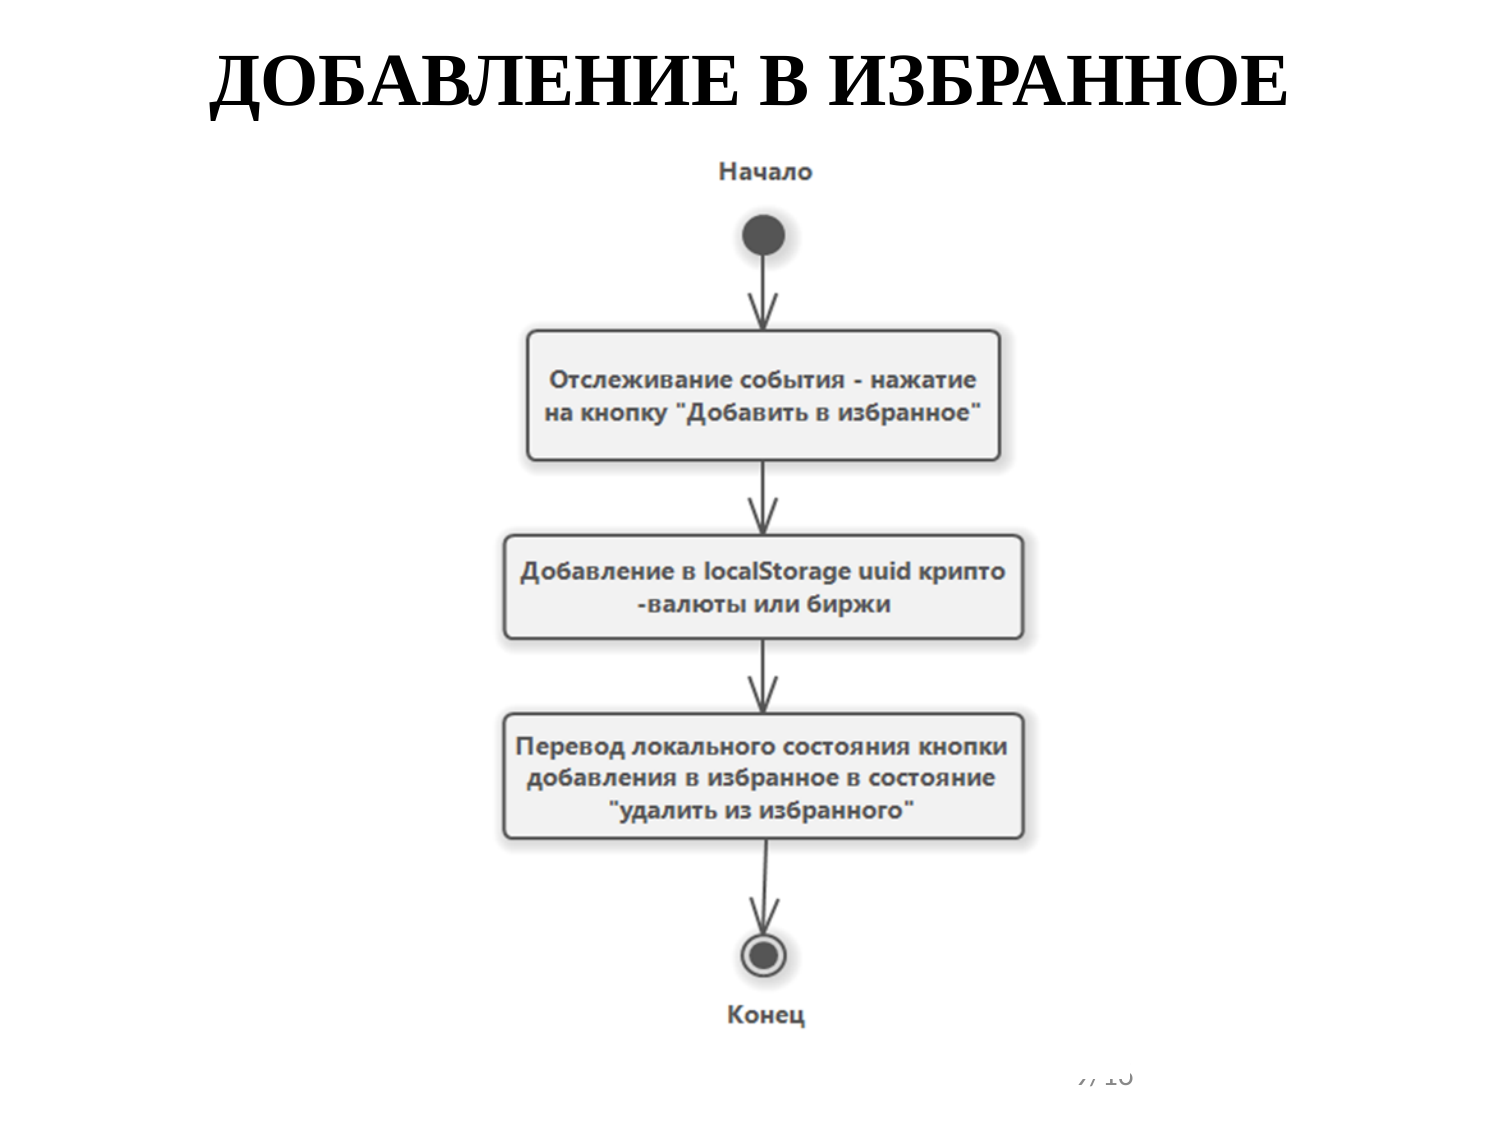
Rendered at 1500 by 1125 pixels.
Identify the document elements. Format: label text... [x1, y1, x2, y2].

slide_number 9/16 [1059, 1042, 1397, 1103]
title ДОБАВЛЕНИЕ В ИЗБРАННОЕ [0, 0, 1500, 164]
picture [370, 118, 1130, 1079]
